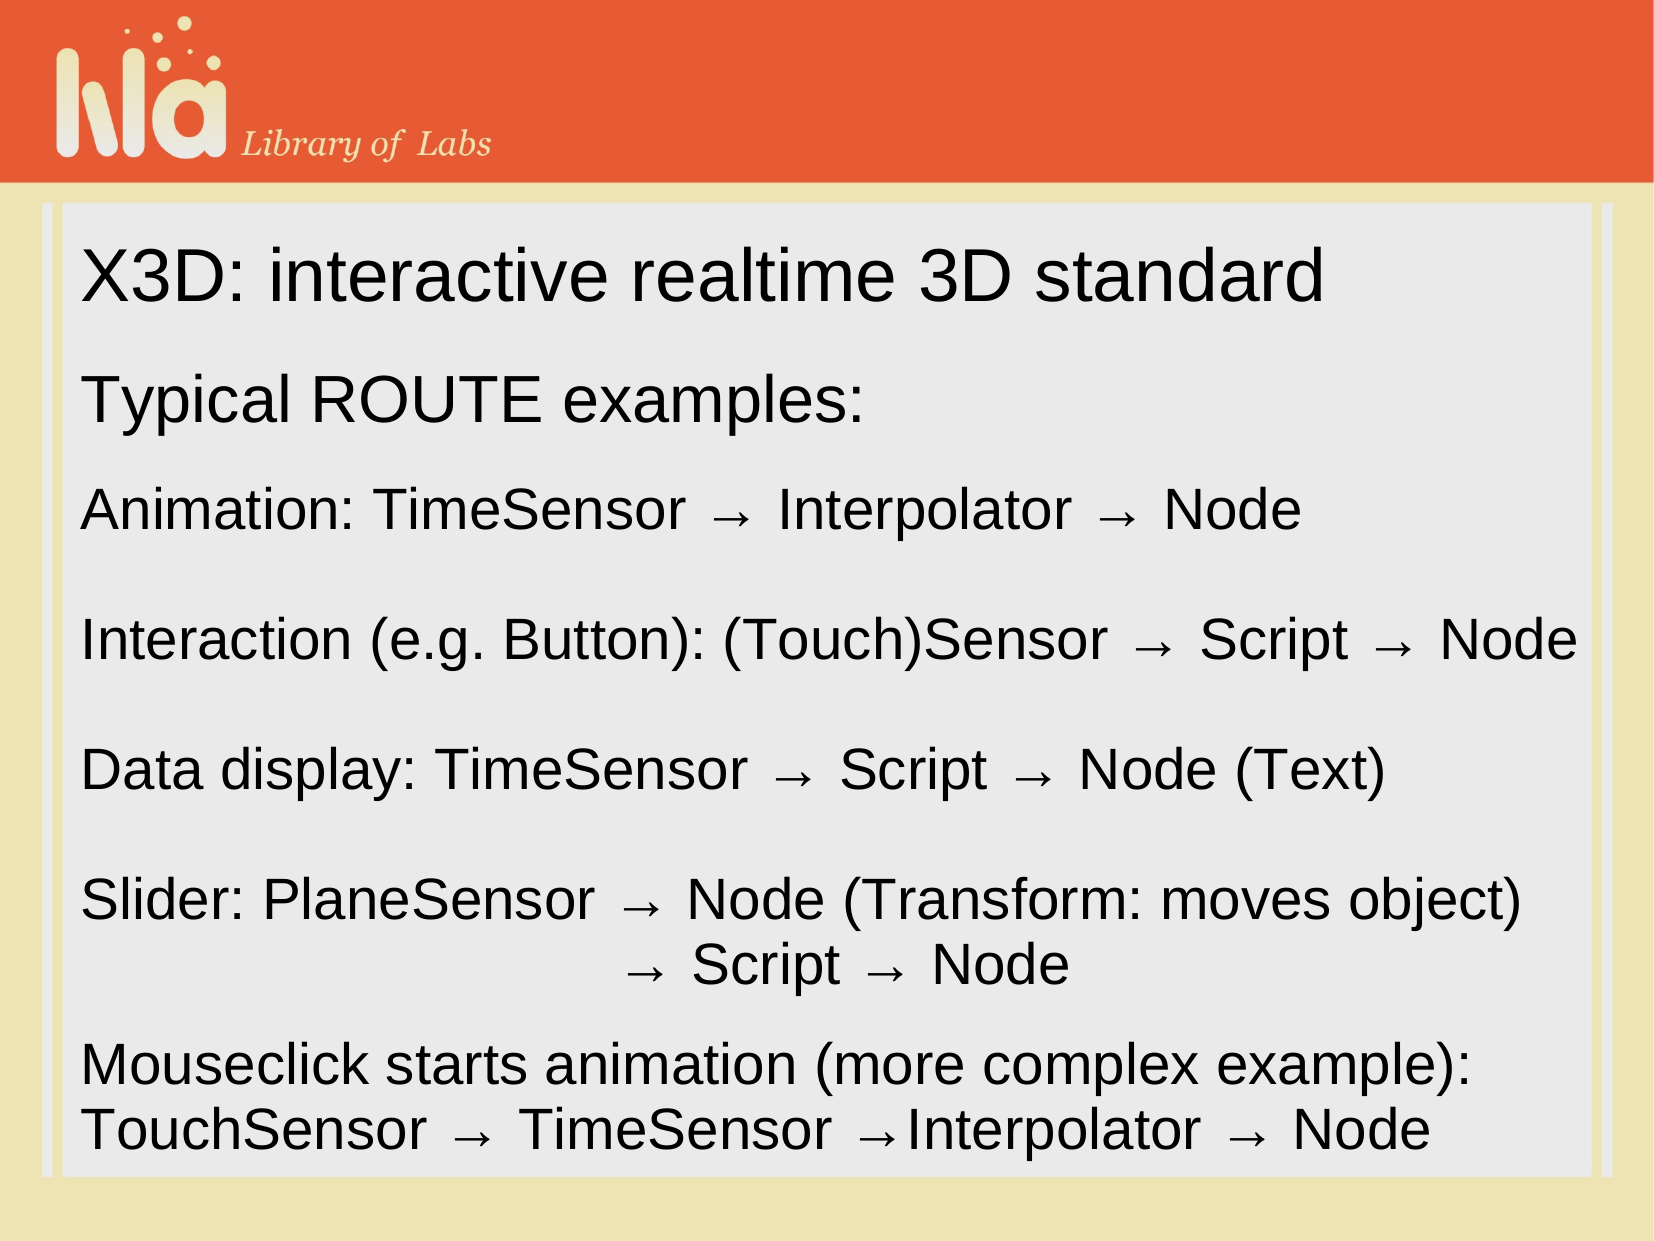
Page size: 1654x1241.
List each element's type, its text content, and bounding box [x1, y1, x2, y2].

picture [0, 0, 1654, 1241]
text_box X3D: interactive realtime 3D standard Typical ROUTE examples: Animation: TimeSensor → Interpolator → Node Interaction (e.g. Button): (Touch)Sensor → Script → Node Data display: TimeSensor → Script → Node (Text) Slider: PlaneSensor → Node (Transform: moves object) → Script → Node Mouseclick starts animation (more complex example): TouchSensor → TimeSensor →Interpolator → Node [66, 226, 1602, 1202]
